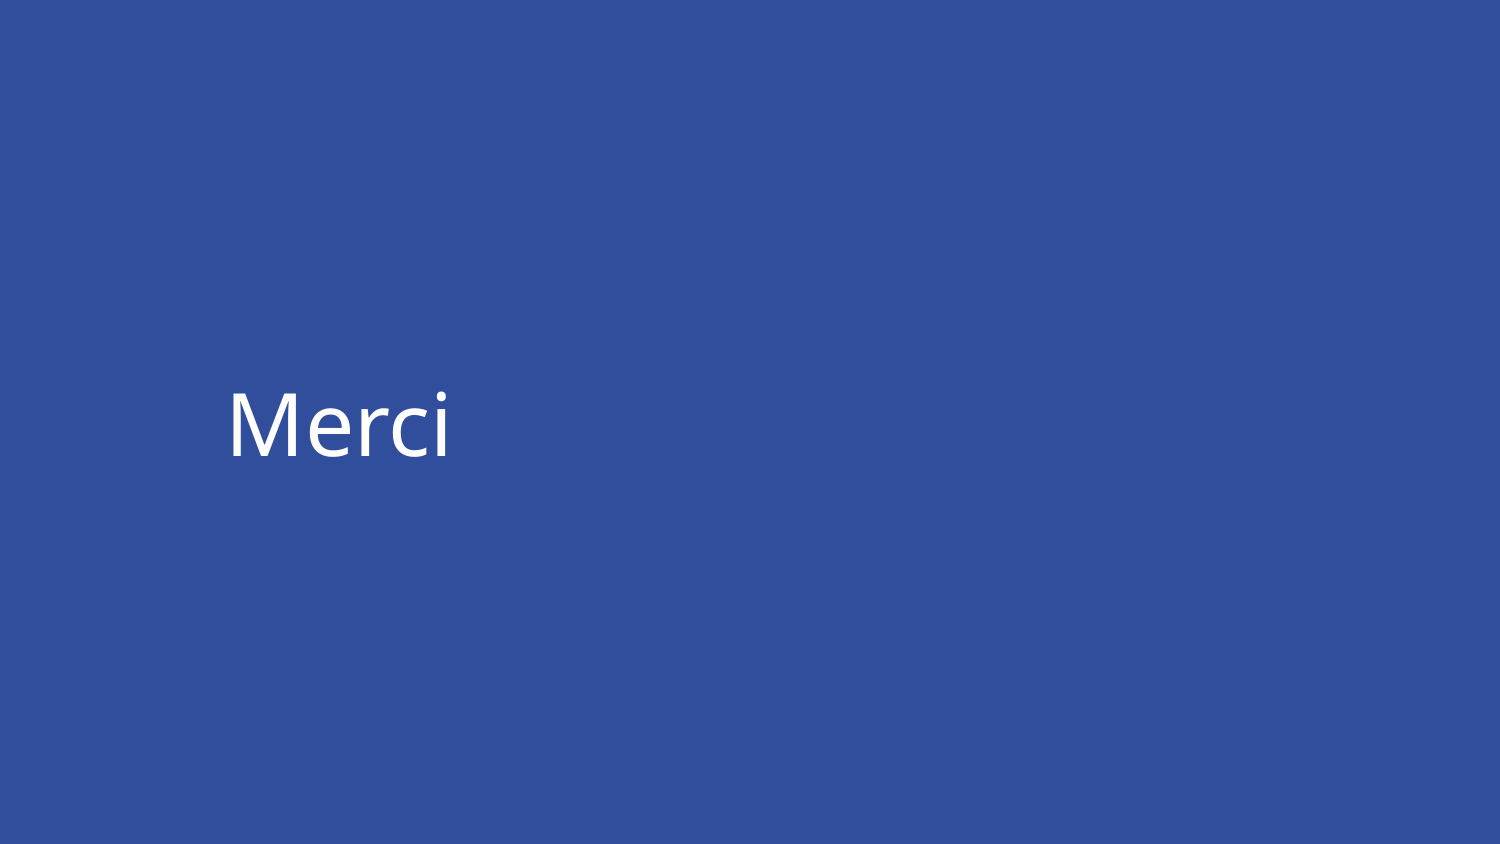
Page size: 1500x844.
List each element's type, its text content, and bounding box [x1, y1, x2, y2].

title Merci [221, 279, 1127, 565]
